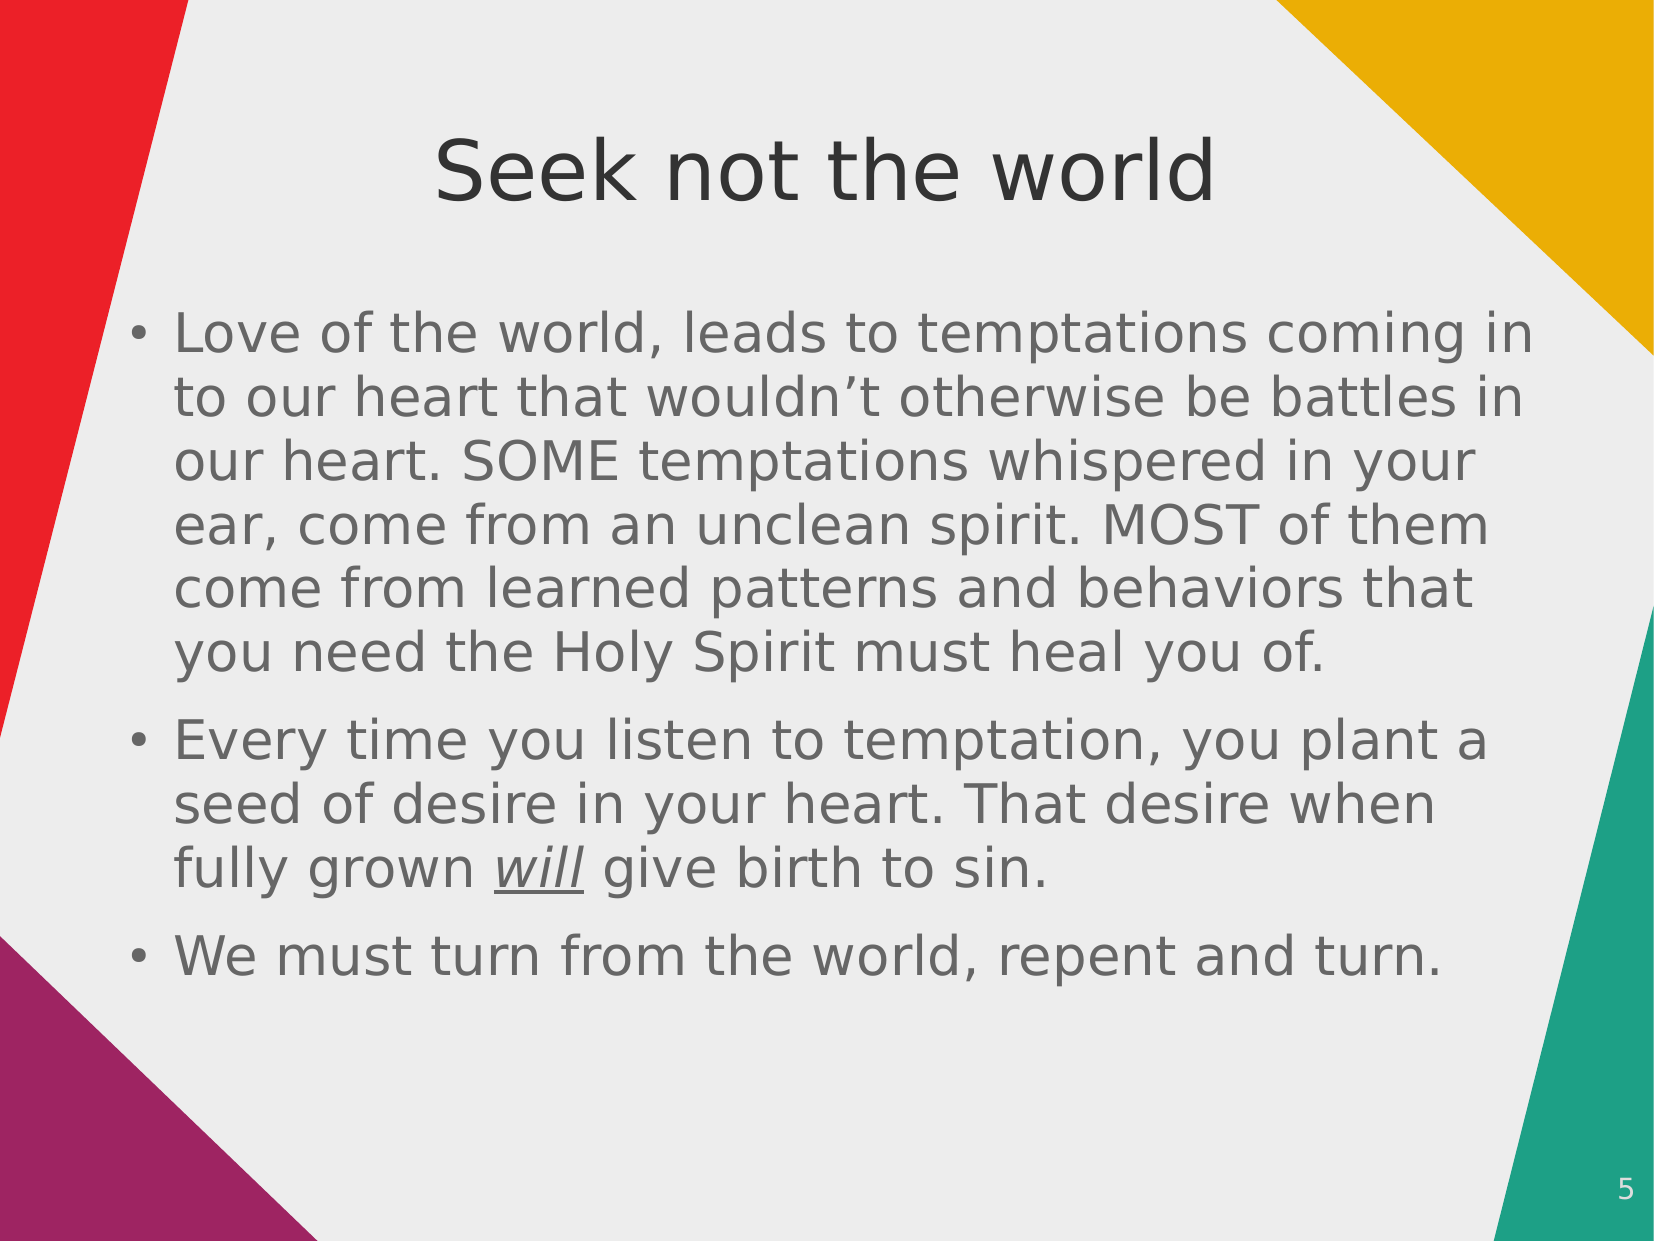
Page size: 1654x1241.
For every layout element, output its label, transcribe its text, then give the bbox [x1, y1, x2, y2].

title Seek not the world [114, 73, 1539, 271]
list Love of the world, leads to temptations coming in to our heart that wouldn’t otherwise be battles in our heart. SOME temptations whispered in your ear, come from an unclean spirit. MOST of them come from learned patterns and behaviors that you need the Holy Spirit must heal you of. Every time you listen to temptation, you plant a seed of desire in your heart. That desire when fully grown will give birth to sin. We must turn from the world, repent and turn. [114, 302, 1539, 1033]
